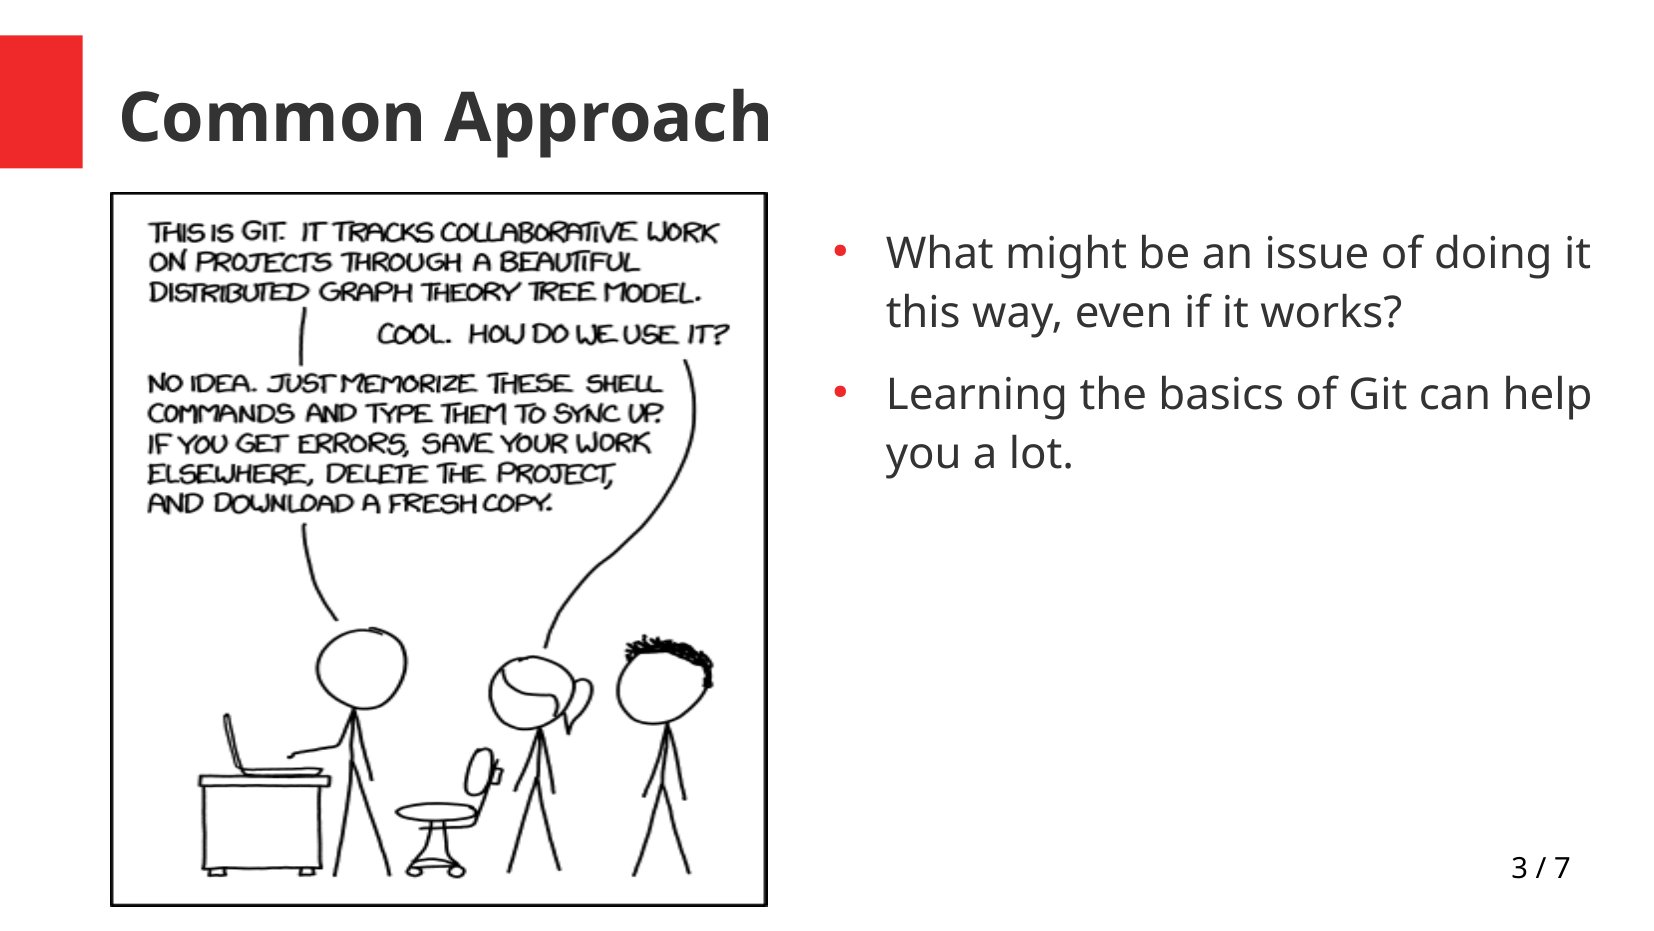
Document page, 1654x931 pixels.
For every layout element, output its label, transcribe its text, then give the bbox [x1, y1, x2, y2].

picture [110, 192, 768, 907]
title Common Approach [118, 37, 1571, 193]
list What might be an issue of doing it this way, even if it works? Learning the basics of Git can help you a lot. [814, 221, 1607, 895]
